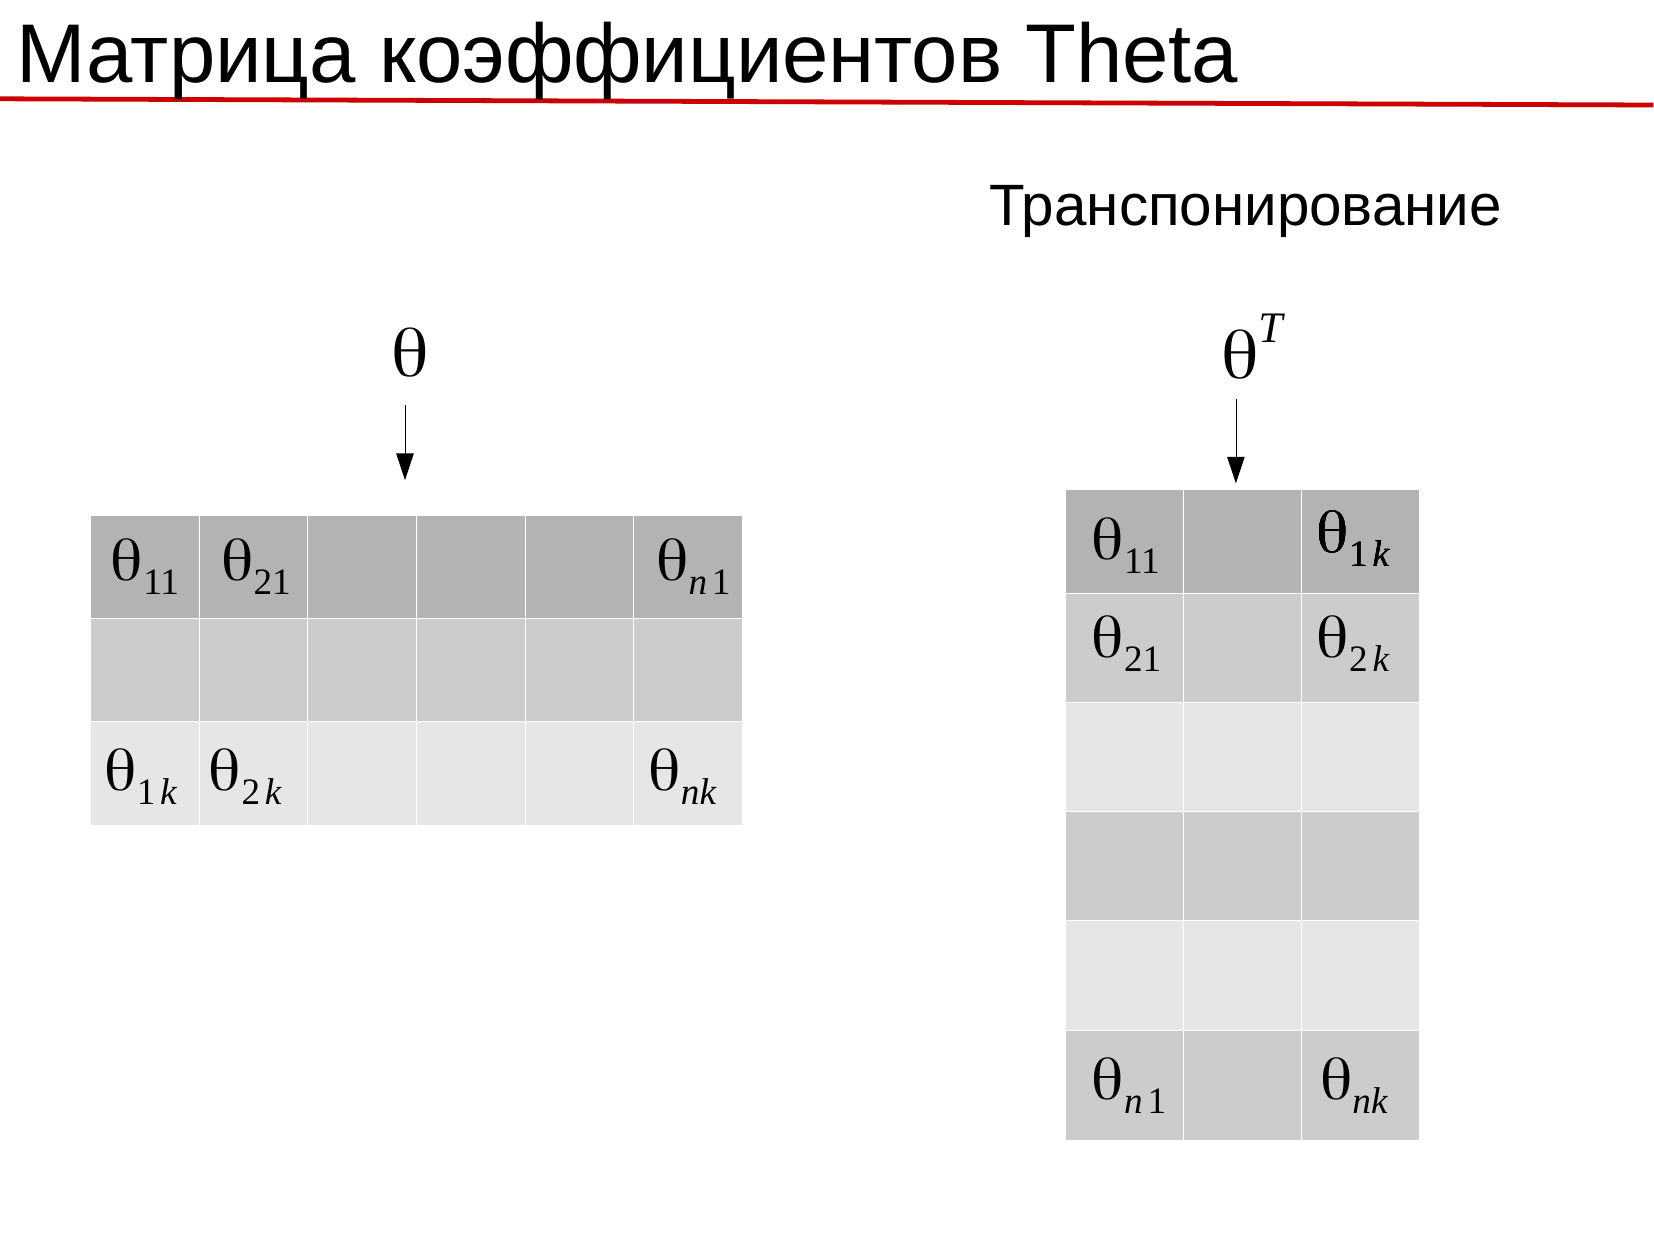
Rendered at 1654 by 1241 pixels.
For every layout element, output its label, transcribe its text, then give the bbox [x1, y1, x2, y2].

text_box Транспонирование [975, 165, 1651, 245]
table_cell [1066, 921, 1183, 1030]
table_cell [417, 722, 525, 825]
chart [1313, 1054, 1397, 1123]
table_cell [200, 619, 307, 721]
chart [214, 535, 297, 604]
chart [104, 535, 185, 604]
table_cell [1302, 812, 1419, 920]
table_header [308, 516, 416, 618]
chart [1085, 1054, 1172, 1123]
chart [1085, 514, 1166, 583]
table_cell [526, 722, 633, 825]
chart [1310, 507, 1398, 576]
table_cell [1184, 812, 1301, 920]
table_header [91, 516, 199, 618]
table_cell [1066, 812, 1183, 920]
table_cell [1066, 703, 1183, 811]
table_header [526, 516, 633, 618]
table_cell [91, 722, 199, 825]
table_cell [308, 722, 416, 825]
table_header [634, 516, 742, 618]
table_header [200, 516, 307, 618]
table_cell [1302, 921, 1419, 1030]
table_cell [634, 619, 742, 721]
table_cell [1302, 1031, 1419, 1140]
table_cell [417, 619, 525, 721]
table_cell [1184, 594, 1301, 702]
table_cell [1184, 703, 1301, 811]
table_header [417, 516, 525, 618]
table_cell [200, 722, 307, 825]
chart [98, 745, 185, 814]
table_header [1066, 490, 1183, 593]
chart [1215, 303, 1294, 383]
table_cell [1302, 703, 1419, 811]
table_header [1302, 490, 1419, 593]
chart [642, 745, 725, 814]
table_cell [1184, 1031, 1301, 1140]
text_box Матрица коэффициентов Theta [1, 0, 1426, 202]
chart [1310, 612, 1398, 681]
table_cell [308, 619, 416, 721]
table_cell [1066, 594, 1183, 702]
table_cell [91, 619, 199, 721]
chart [649, 535, 737, 604]
table_cell [526, 619, 633, 721]
chart [202, 745, 290, 814]
table_cell [634, 722, 742, 825]
table_cell [1302, 594, 1419, 702]
chart [1085, 612, 1168, 681]
table_cell [1066, 1031, 1183, 1140]
table_cell [1184, 921, 1301, 1030]
chart [385, 323, 436, 380]
table_header [1184, 490, 1301, 593]
